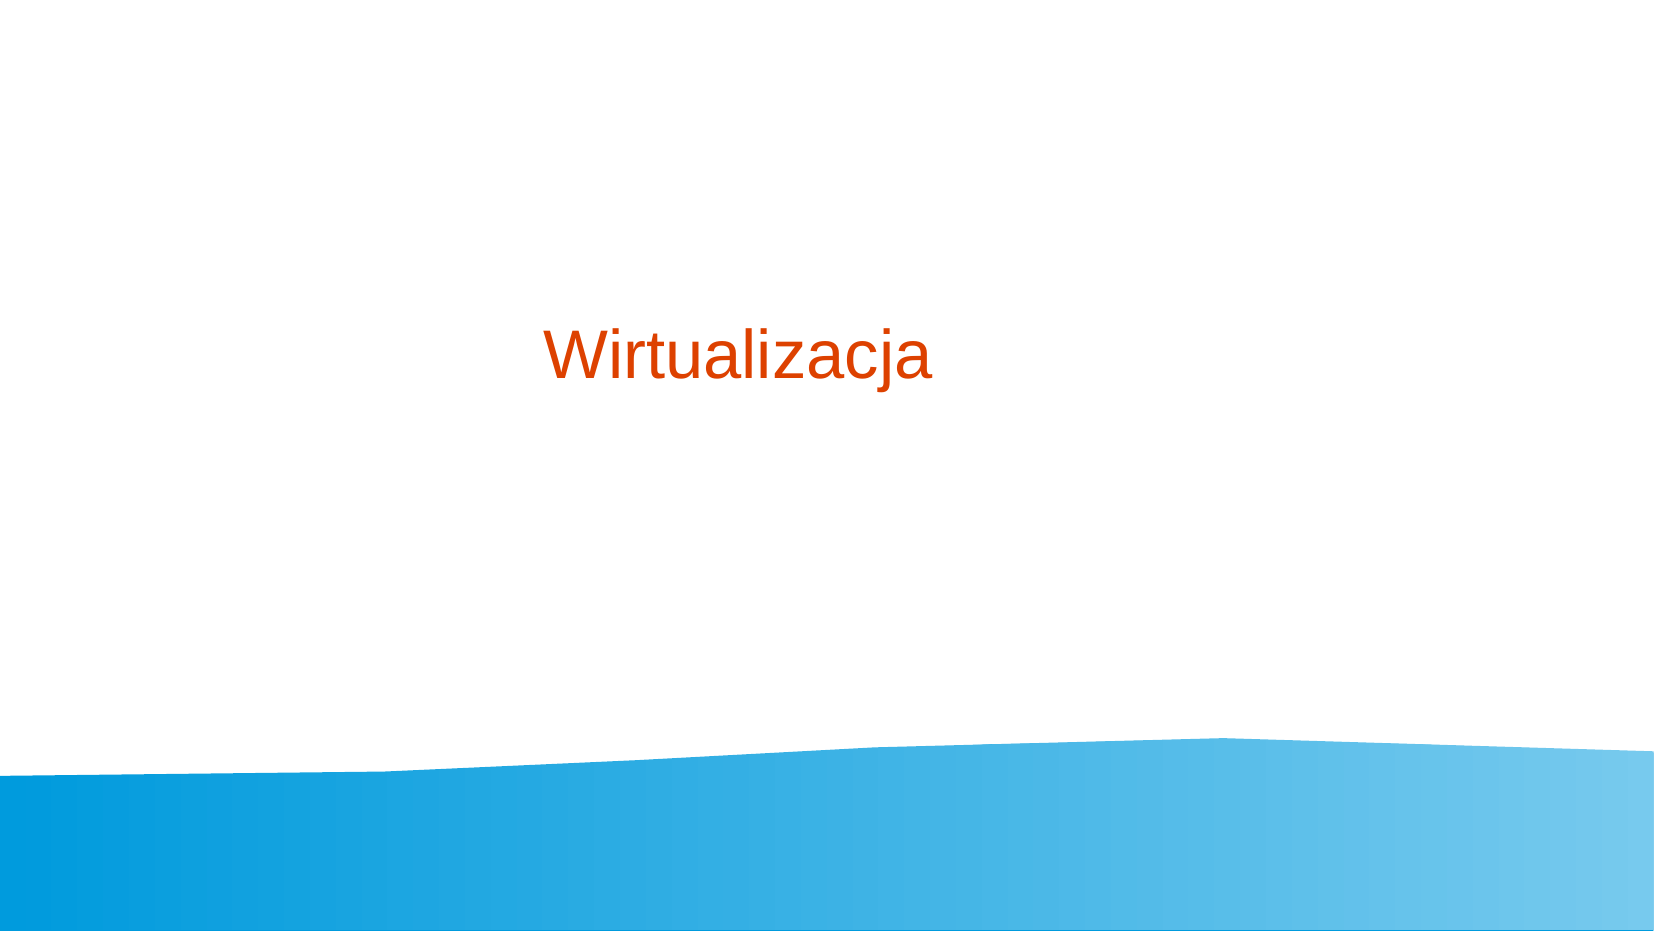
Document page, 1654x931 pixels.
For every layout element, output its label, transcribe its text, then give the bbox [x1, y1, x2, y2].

title Wirtualizacja [0, 265, 1477, 443]
